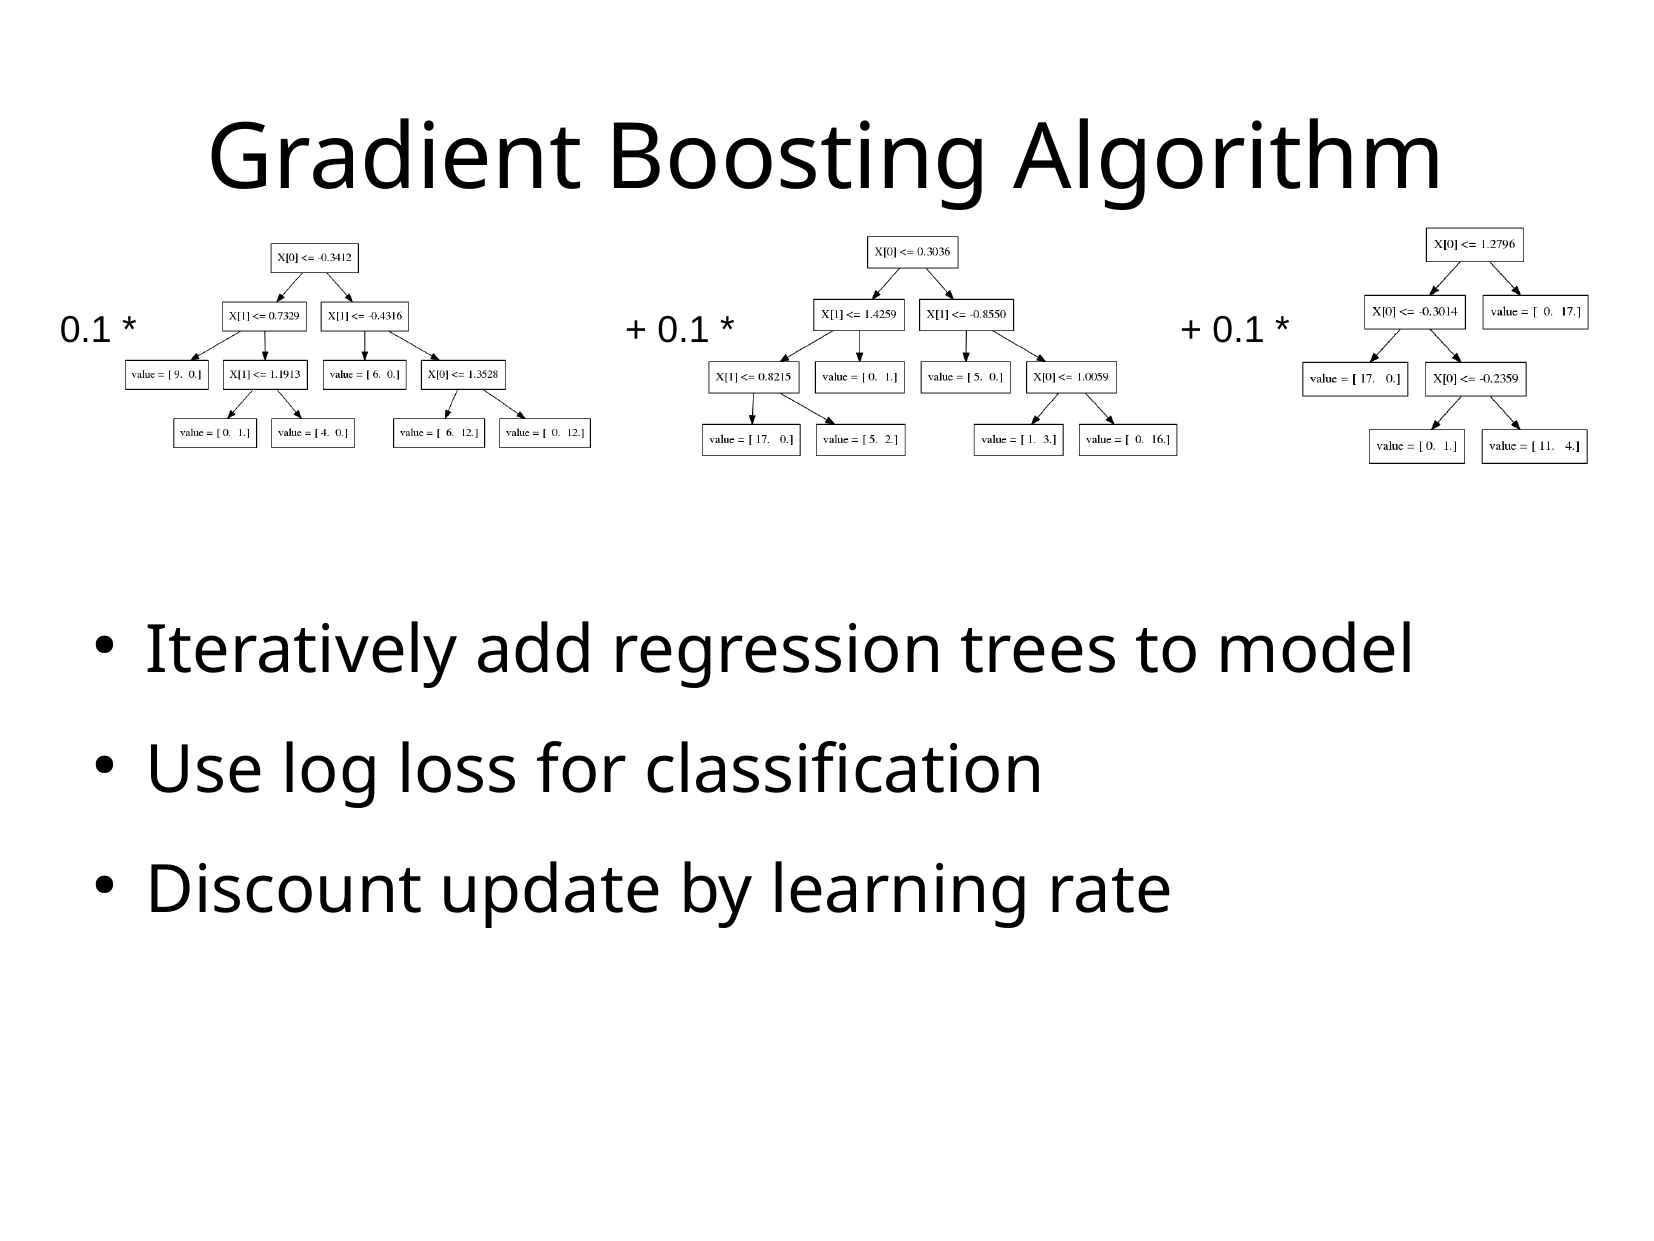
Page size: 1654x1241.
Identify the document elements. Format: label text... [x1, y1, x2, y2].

text_box + 0.1 * [1155, 300, 1321, 391]
picture [699, 233, 1180, 459]
picture [122, 240, 593, 451]
list Iteratively add regression trees to model Use log loss for classification Discount update by learning rate [75, 600, 1564, 1241]
text_box 0.1 * [45, 300, 166, 391]
title Gradient Boosting Algorithm [82, 49, 1571, 257]
text_box + 0.1 * [600, 300, 766, 391]
picture [1299, 224, 1591, 467]
